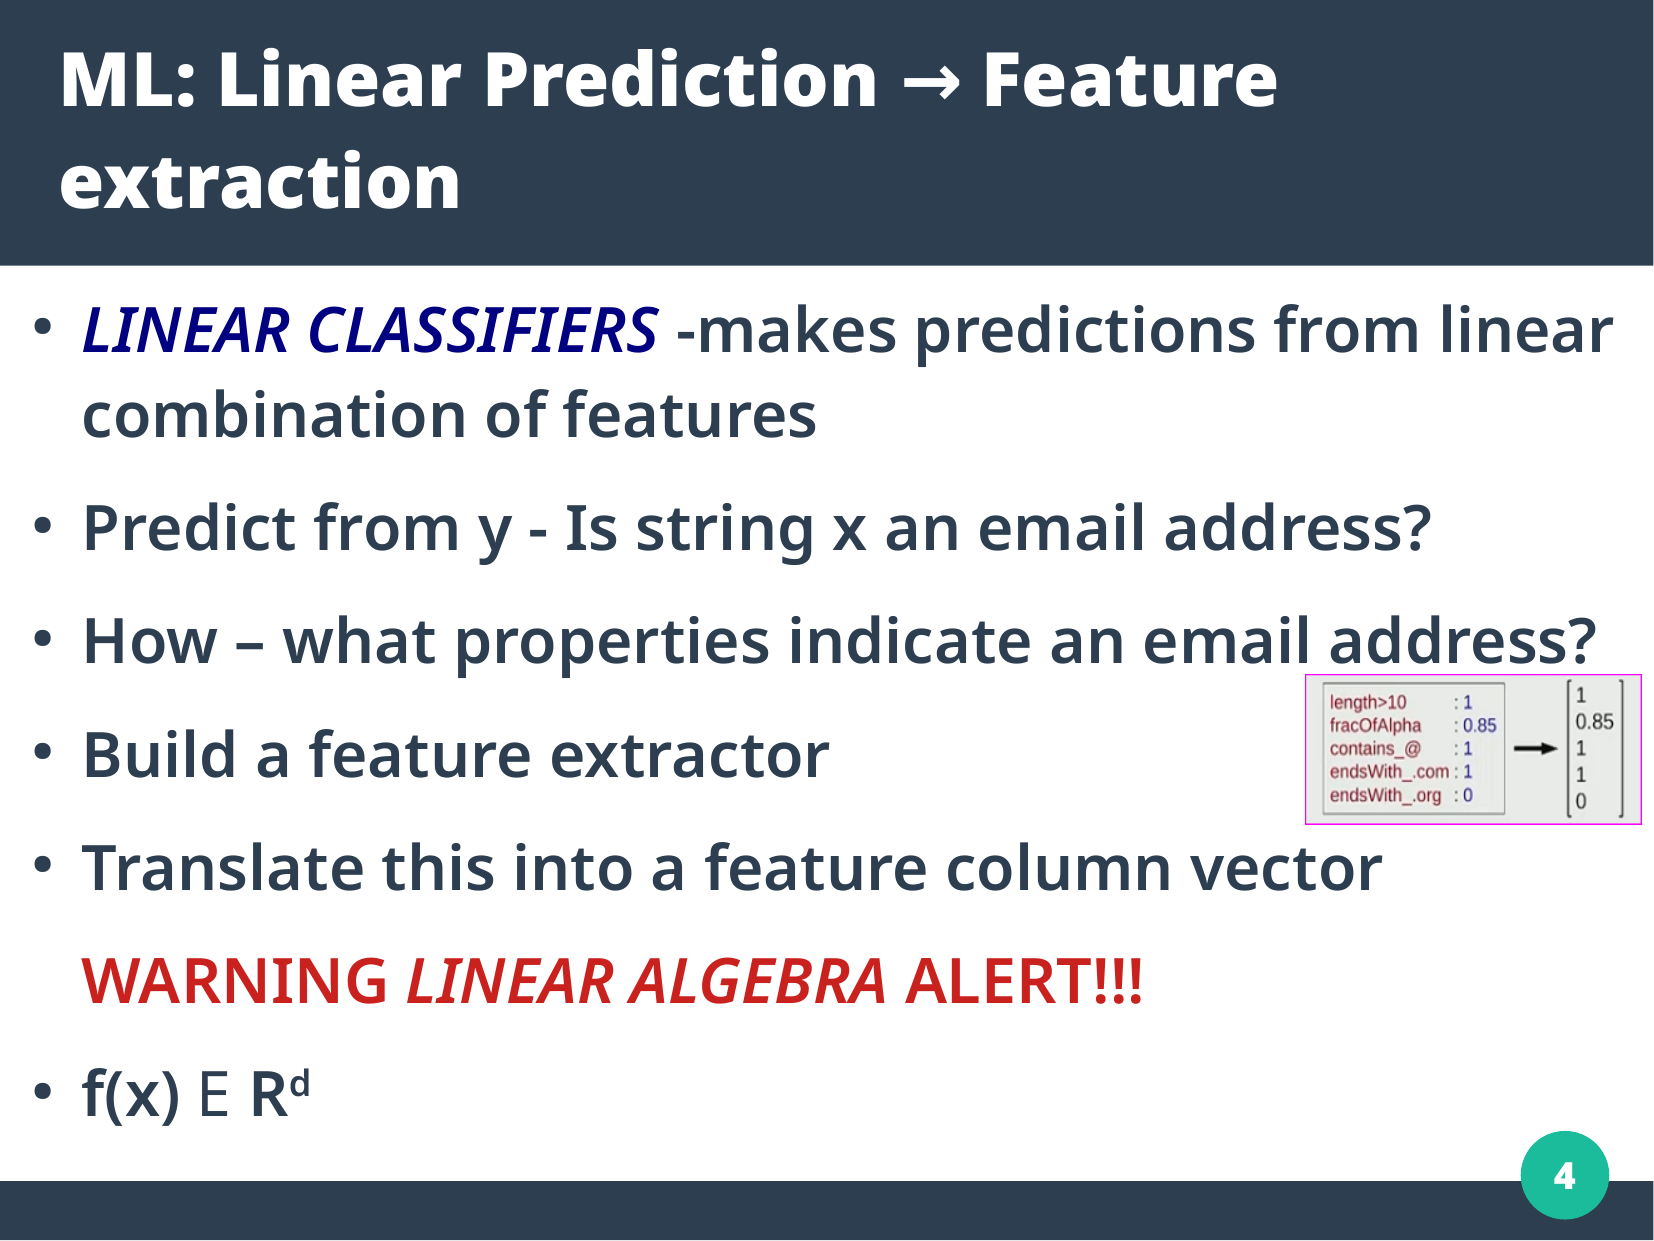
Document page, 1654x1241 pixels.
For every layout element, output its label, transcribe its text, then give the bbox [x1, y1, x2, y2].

list LINEAR CLASSIFIERS -makes predictions from linear combination of features Predict from y - Is string x an email address? How – what properties indicate an email address? Build a feature extractor Translate this into a feature column vector WARNING LINEAR ALGEBRA ALERT!!! f(x) E Rd [15, 285, 1636, 1152]
picture [1305, 674, 1642, 826]
title ML: Linear Prediction → Feature extraction [59, 49, 1595, 207]
